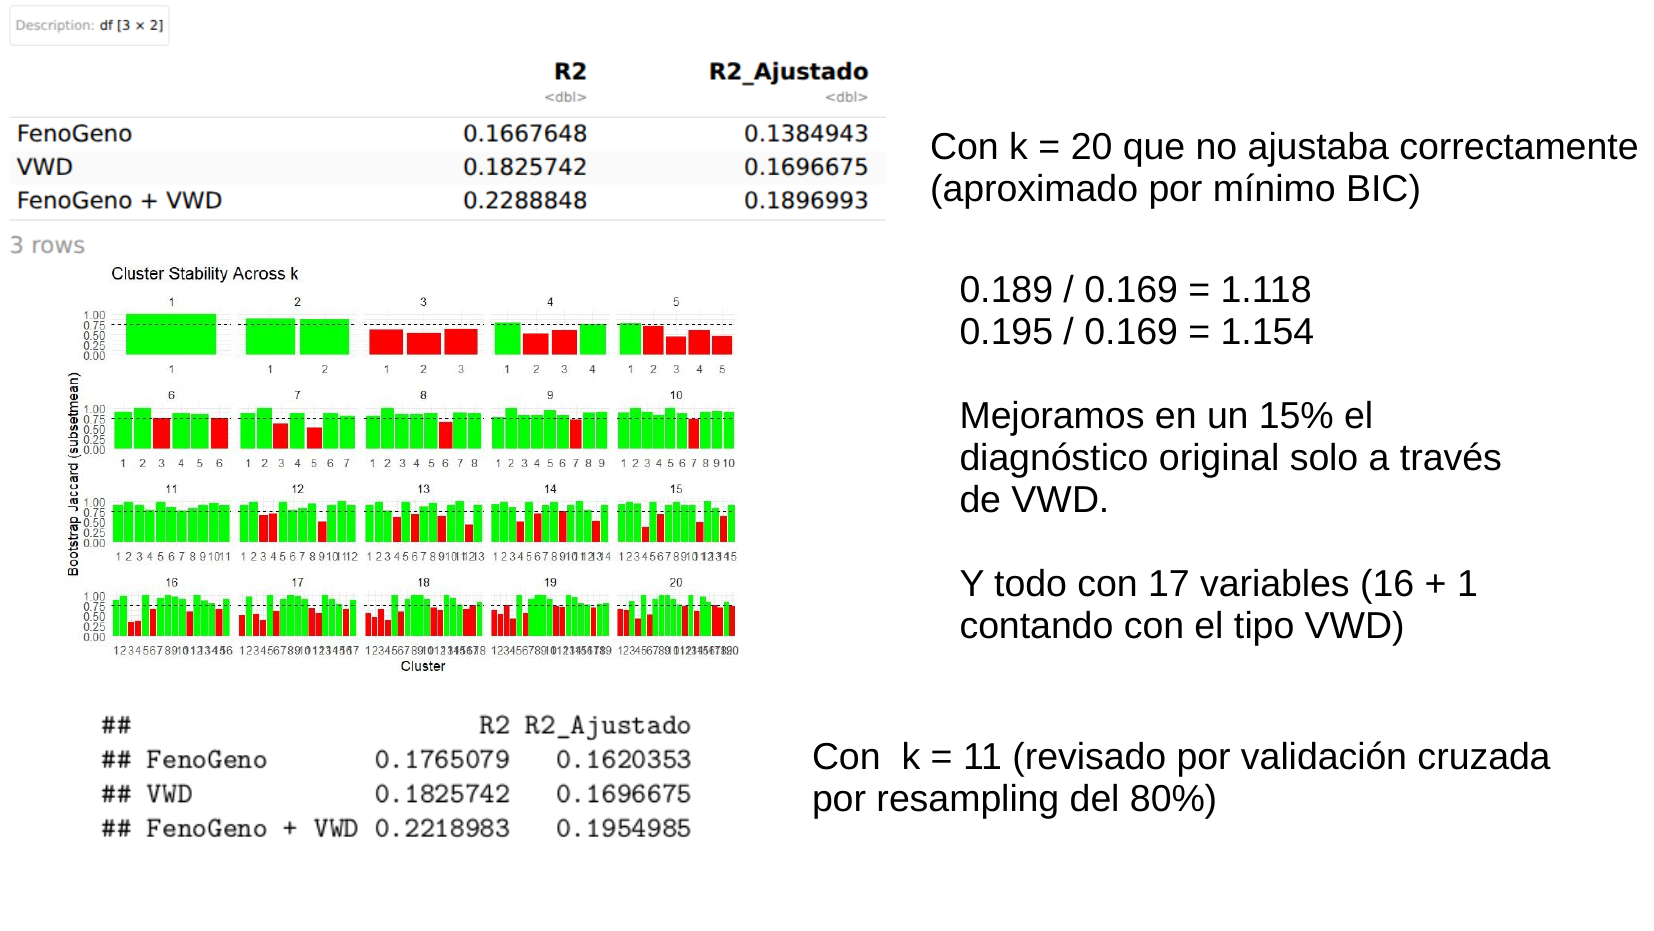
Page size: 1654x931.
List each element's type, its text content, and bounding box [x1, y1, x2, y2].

text_box Con k = 11 (revisado por validación cruzada por resampling del 80%) [797, 727, 1599, 827]
text_box 0.189 / 0.169 = 1.118 0.195 / 0.169 = 1.154 Mejoramos en un 15% el diagnóstico original solo a través de VWD. Y todo con 17 variables (16 + 1 contando con el tipo VWD) [944, 261, 1565, 739]
picture [2, 0, 886, 862]
text_box Con k = 20 que no ajustaba correctamente (aproximado por mínimo BIC) [915, 118, 1654, 217]
